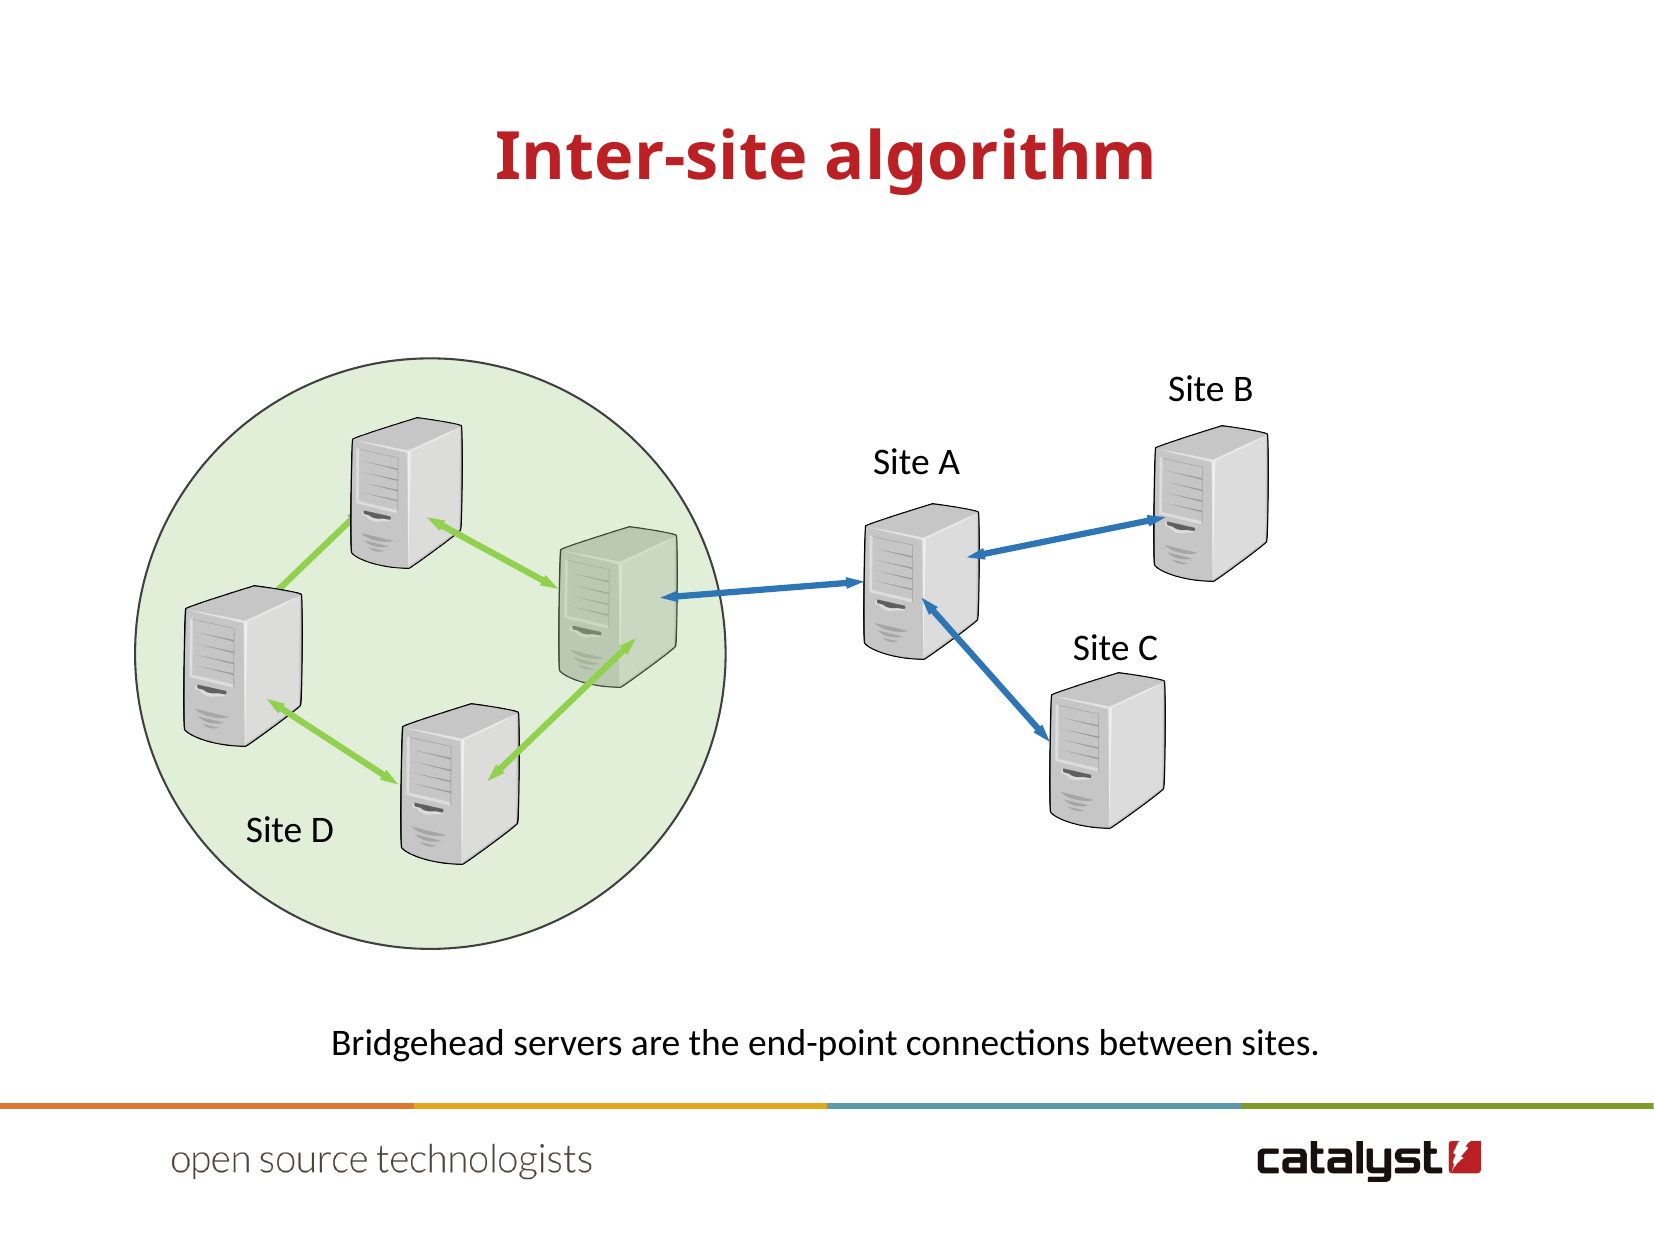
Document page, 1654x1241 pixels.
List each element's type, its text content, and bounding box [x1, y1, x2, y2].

text_box Site A [858, 429, 977, 490]
text_box [135, 358, 726, 949]
picture [863, 503, 980, 660]
picture [400, 703, 520, 865]
title Inter-site algorithm [82, 49, 1571, 257]
text_box Site C [1057, 615, 1175, 676]
text_box Bridgehead servers are the end-point connections between sites. [316, 1010, 1338, 1071]
picture [350, 417, 463, 569]
text_box Site B [1153, 356, 1270, 418]
picture [1153, 425, 1269, 582]
text_box Site D [230, 797, 351, 859]
picture [183, 585, 303, 747]
picture [1049, 672, 1166, 829]
